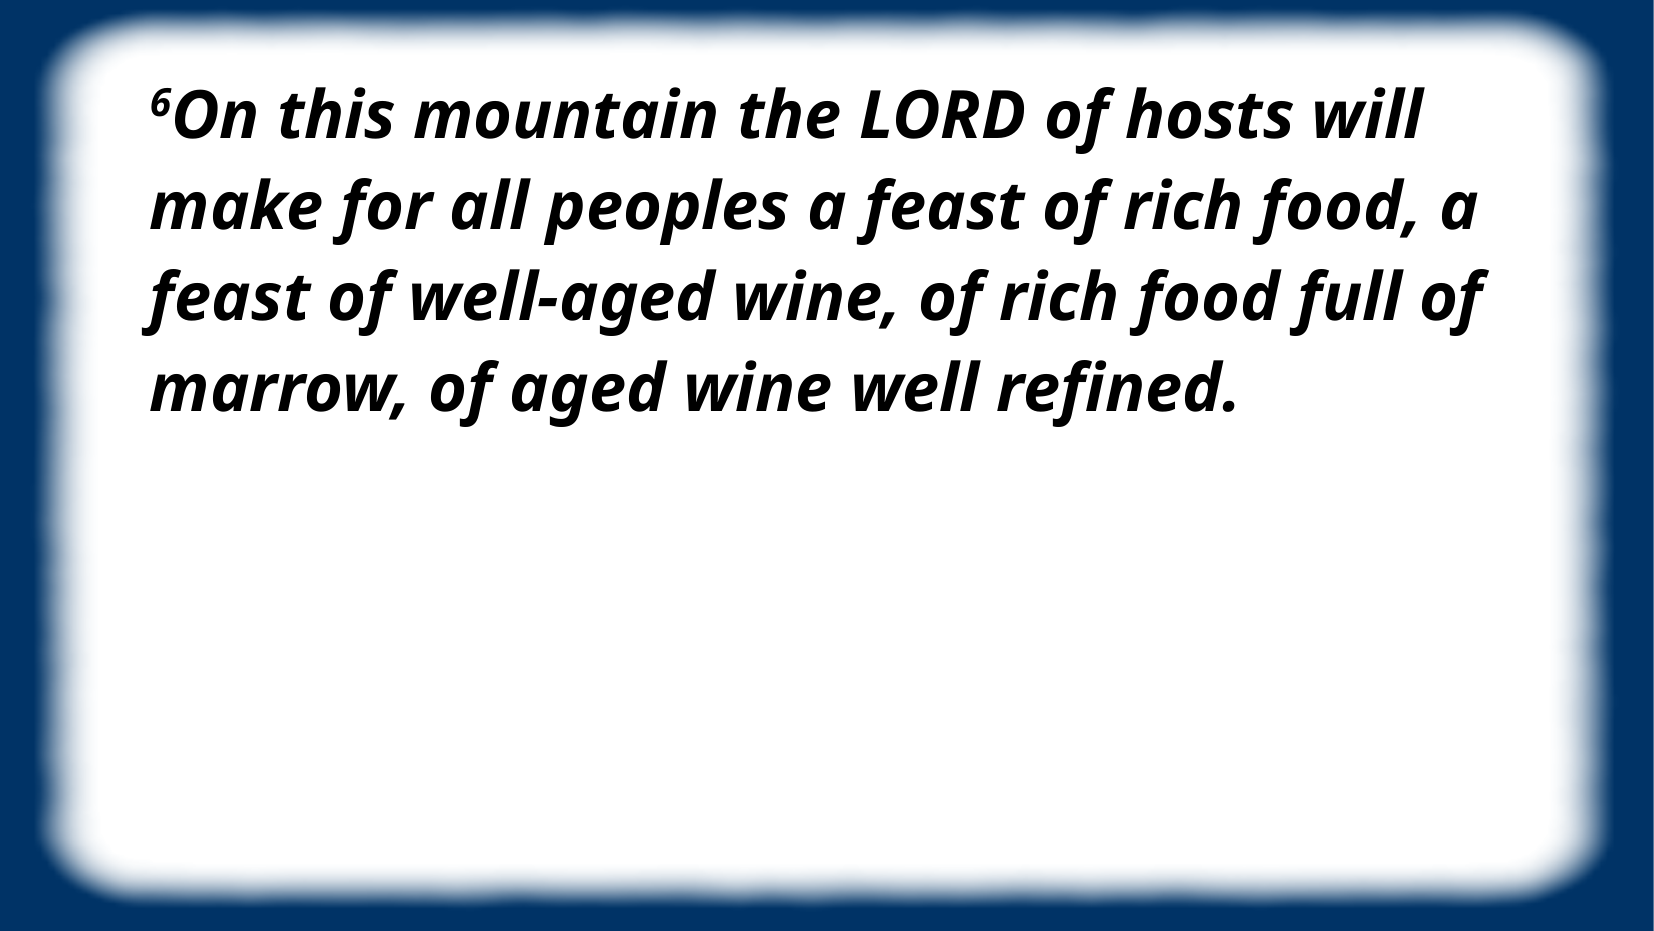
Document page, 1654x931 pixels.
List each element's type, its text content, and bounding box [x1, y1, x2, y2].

picture [0, 0, 1654, 931]
text_box 6On this mountain the LORD of hosts will make for all peoples a feast of rich food, a feast of well-aged wine, of rich food full of marrow, of aged wine well refined. [116, 60, 1557, 466]
